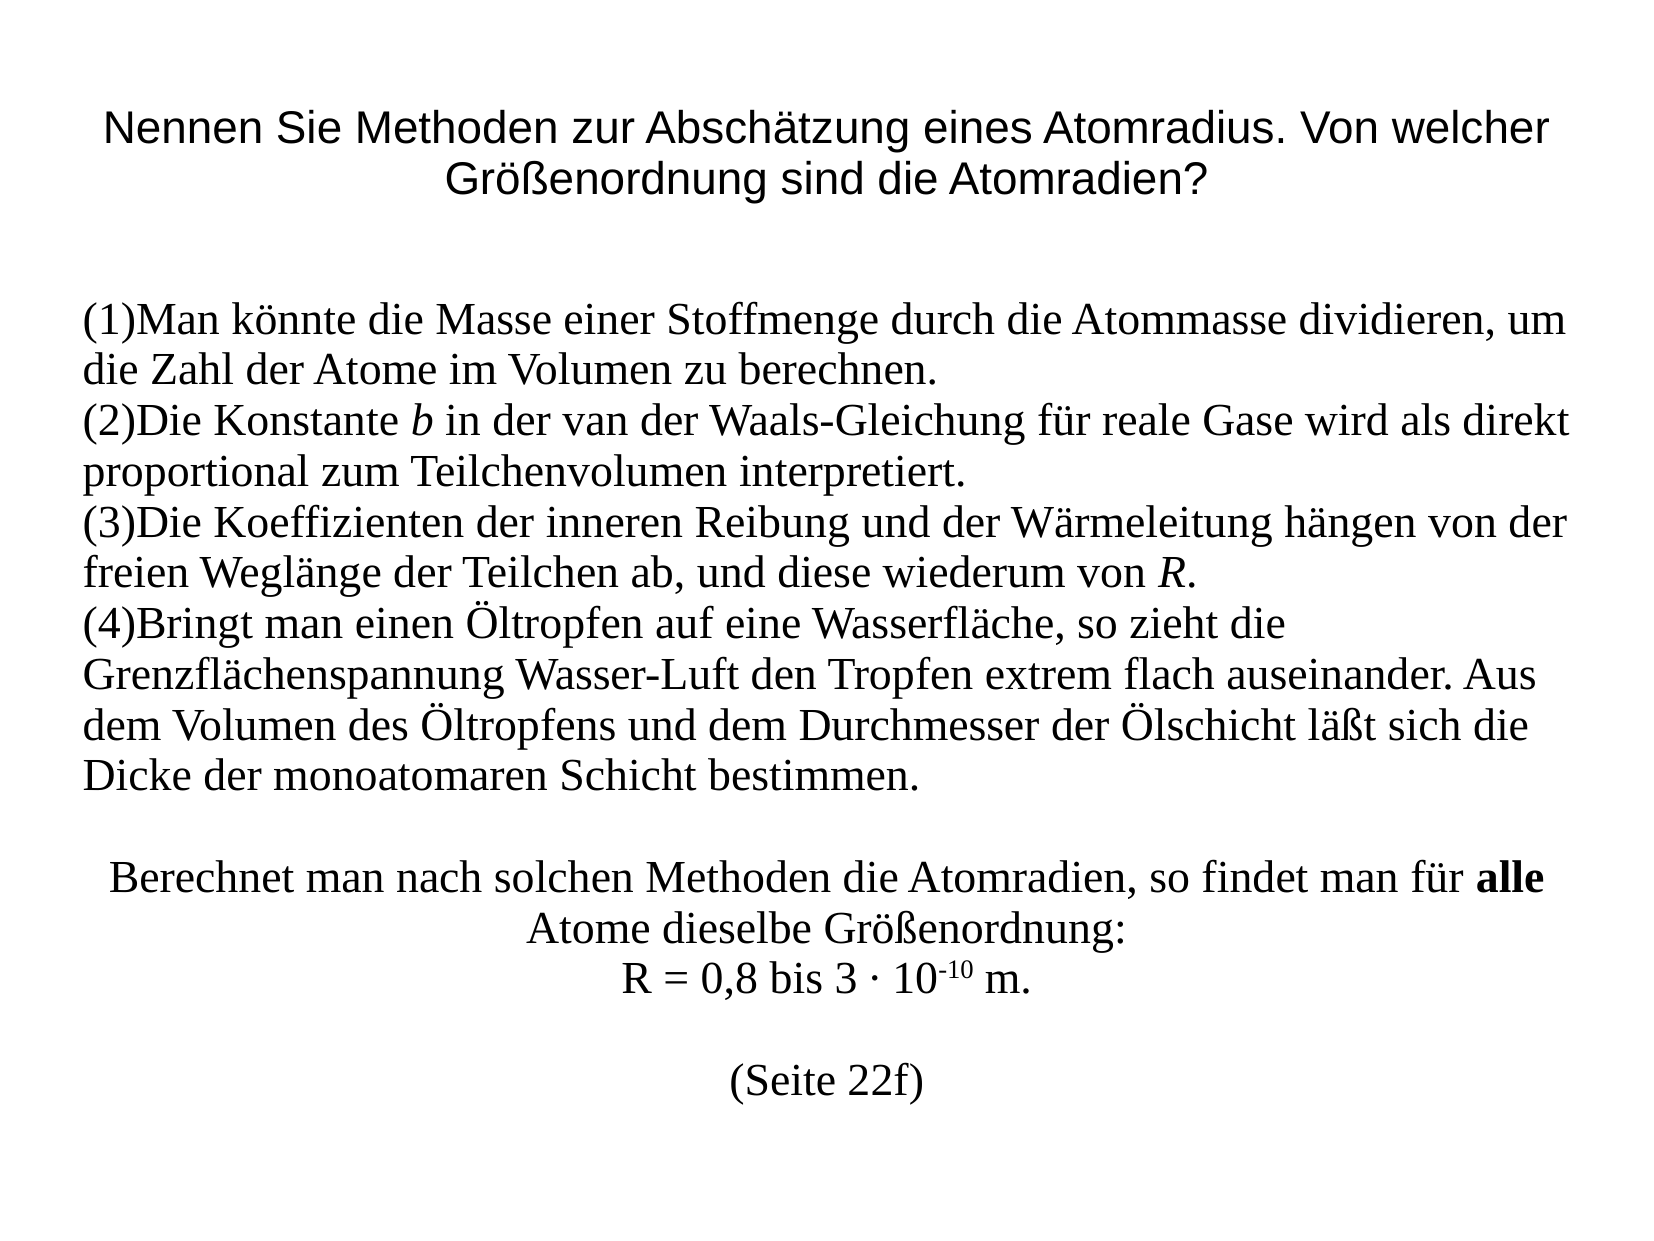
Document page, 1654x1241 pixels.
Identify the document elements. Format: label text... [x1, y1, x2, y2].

subtitle Man könnte die Masse einer Stoffmenge durch die Atommasse dividieren, um die Zahl der Atome im Volumen zu berechnen. Die Konstante b in der van der Waals-Gleichung für reale Gase wird als direkt proportional zum Teilchenvolumen interpretiert. Die Koeffizienten der inneren Reibung und der Wärmeleitung hängen von der freien Weglänge der Teilchen ab, und diese wiederum von R. Bringt man einen Öltropfen auf eine Wasserfläche, so zieht die Grenzflächenspannung Wasser-Luft den Tropfen extrem flach auseinander. Aus dem Volumen des Öltropfens und dem Durchmesser der Ölschicht läßt sich die Dicke der monoatomaren Schicht bestimmen. Berechnet man nach solchen Methoden die Atomradien, so findet man für alle Atome dieselbe Größenordnung: R = 0,8 bis 3 ∙ 10-10 m. (Seite 22f) [82, 290, 1571, 1109]
title Nennen Sie Methoden zur Abschätzung eines Atomradius. Von welcher Größenordnung sind die Atomradien? [82, 49, 1571, 257]
